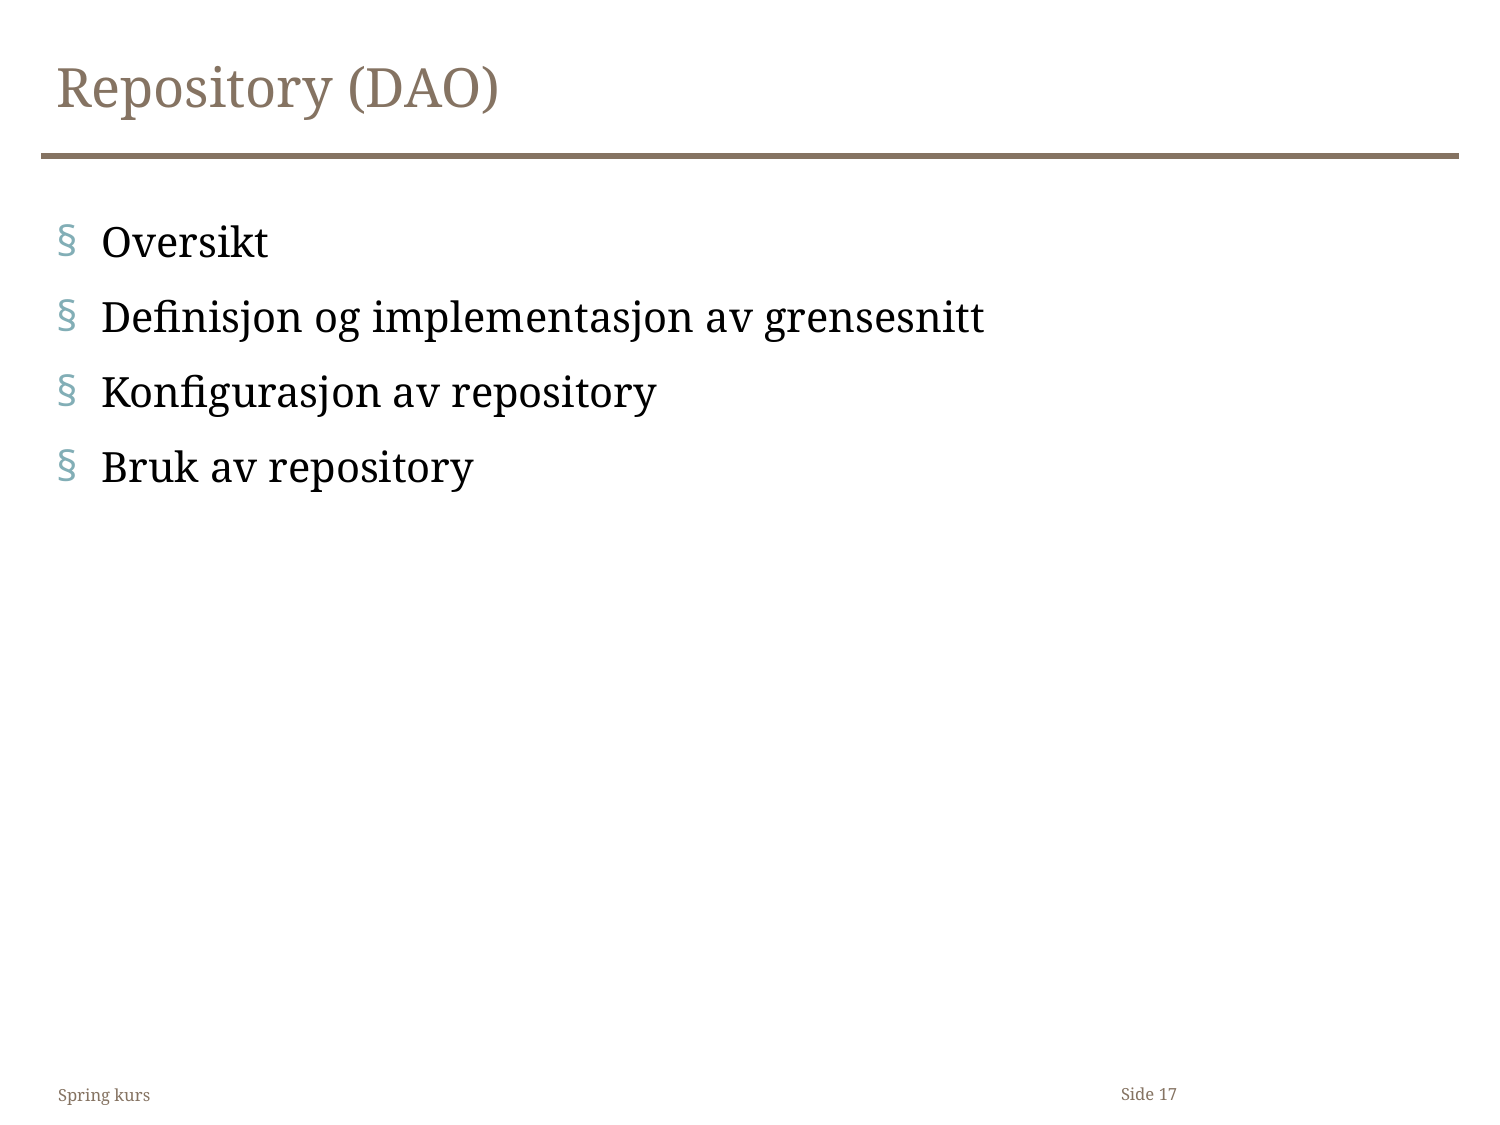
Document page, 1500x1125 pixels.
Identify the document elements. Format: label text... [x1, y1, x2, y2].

title Repository (DAO) [40, 27, 1459, 146]
list Oversikt Definisjon og implementasjon av grensesnitt Konfigurasjon av repository Bruk av repository [41, 208, 1455, 1005]
text_box Side <number> [1105, 1065, 1457, 1125]
text_box Spring kurs [43, 1065, 751, 1125]
